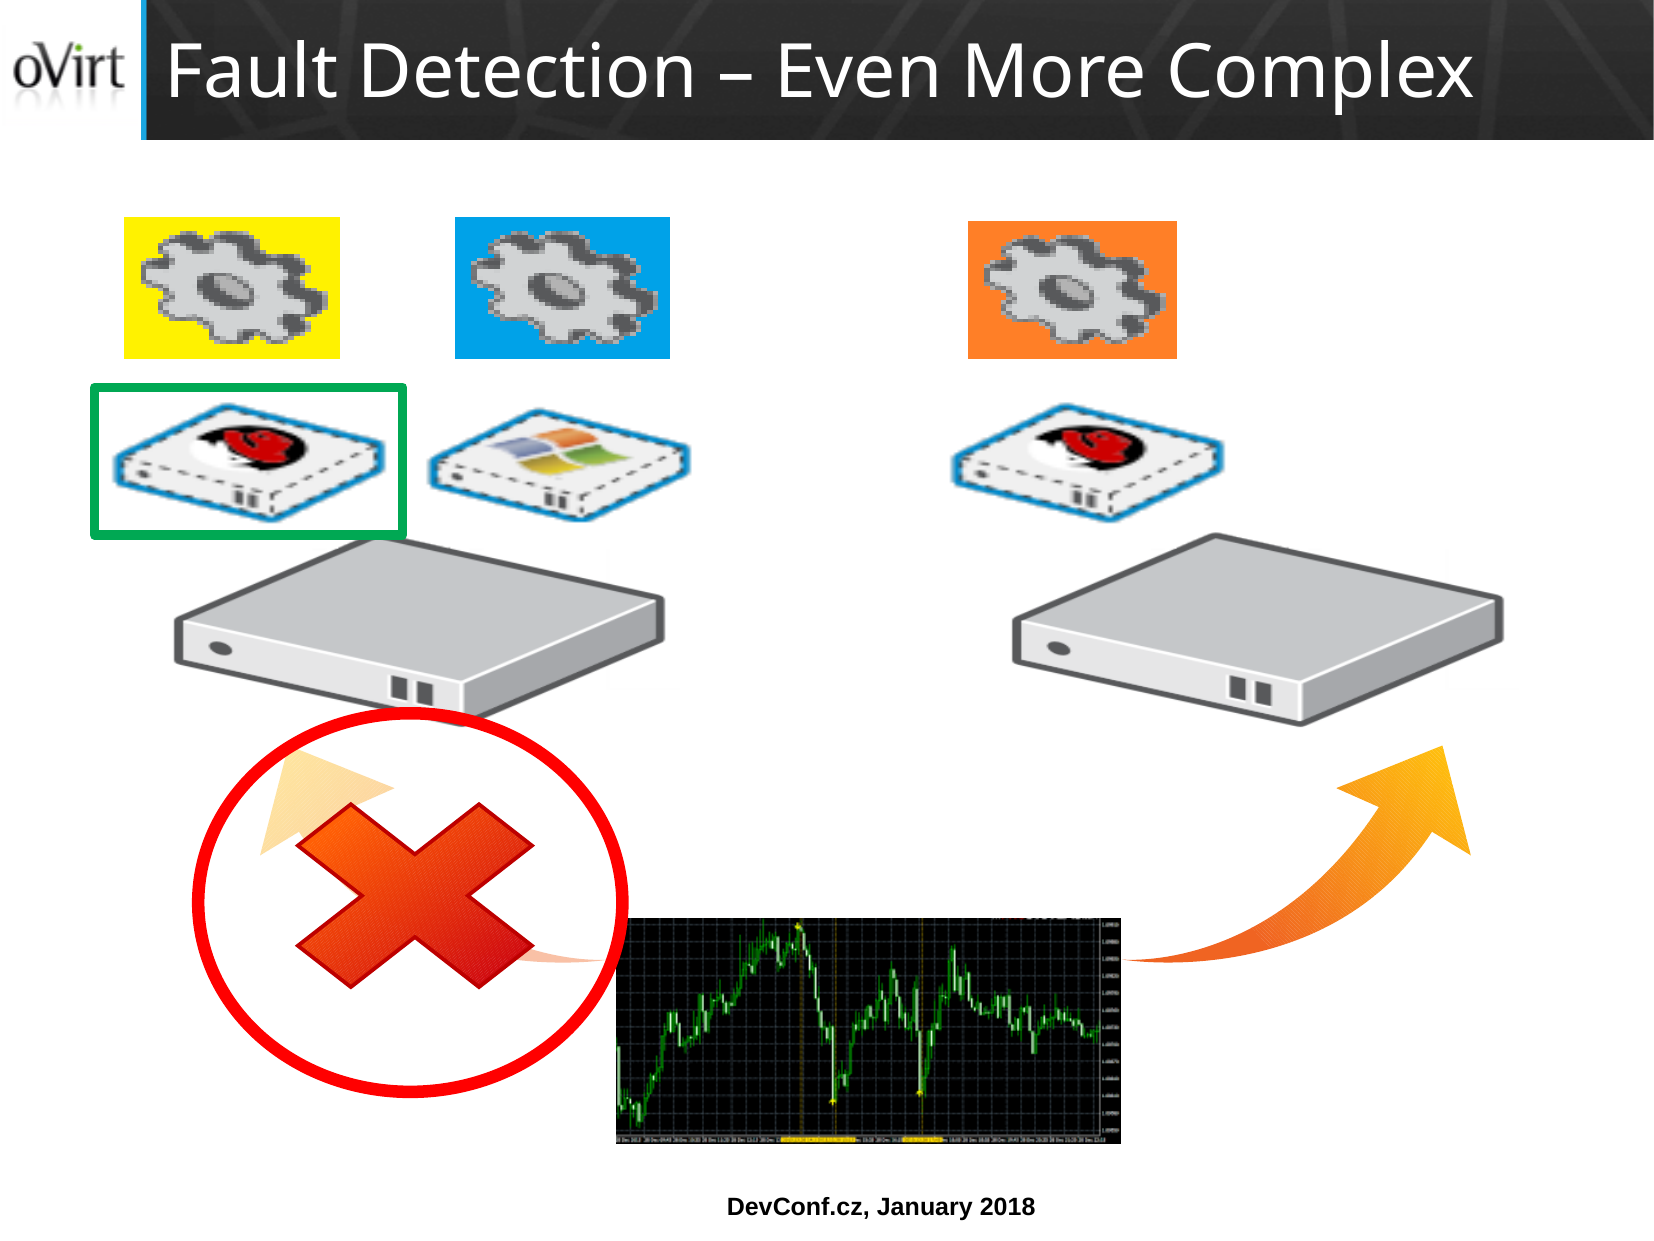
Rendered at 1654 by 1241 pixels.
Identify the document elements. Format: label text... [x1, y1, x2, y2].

picture [124, 380, 1475, 1144]
picture [968, 221, 1177, 359]
text_box [255, 730, 305, 736]
title Fault Detection – Even More Complex [164, 11, 1653, 126]
picture [0, 0, 1654, 140]
picture [99, 391, 398, 531]
picture [124, 217, 340, 359]
text_box [328, 730, 493, 736]
picture [472, 232, 657, 343]
picture [937, 391, 1564, 740]
text_box [516, 730, 612, 736]
